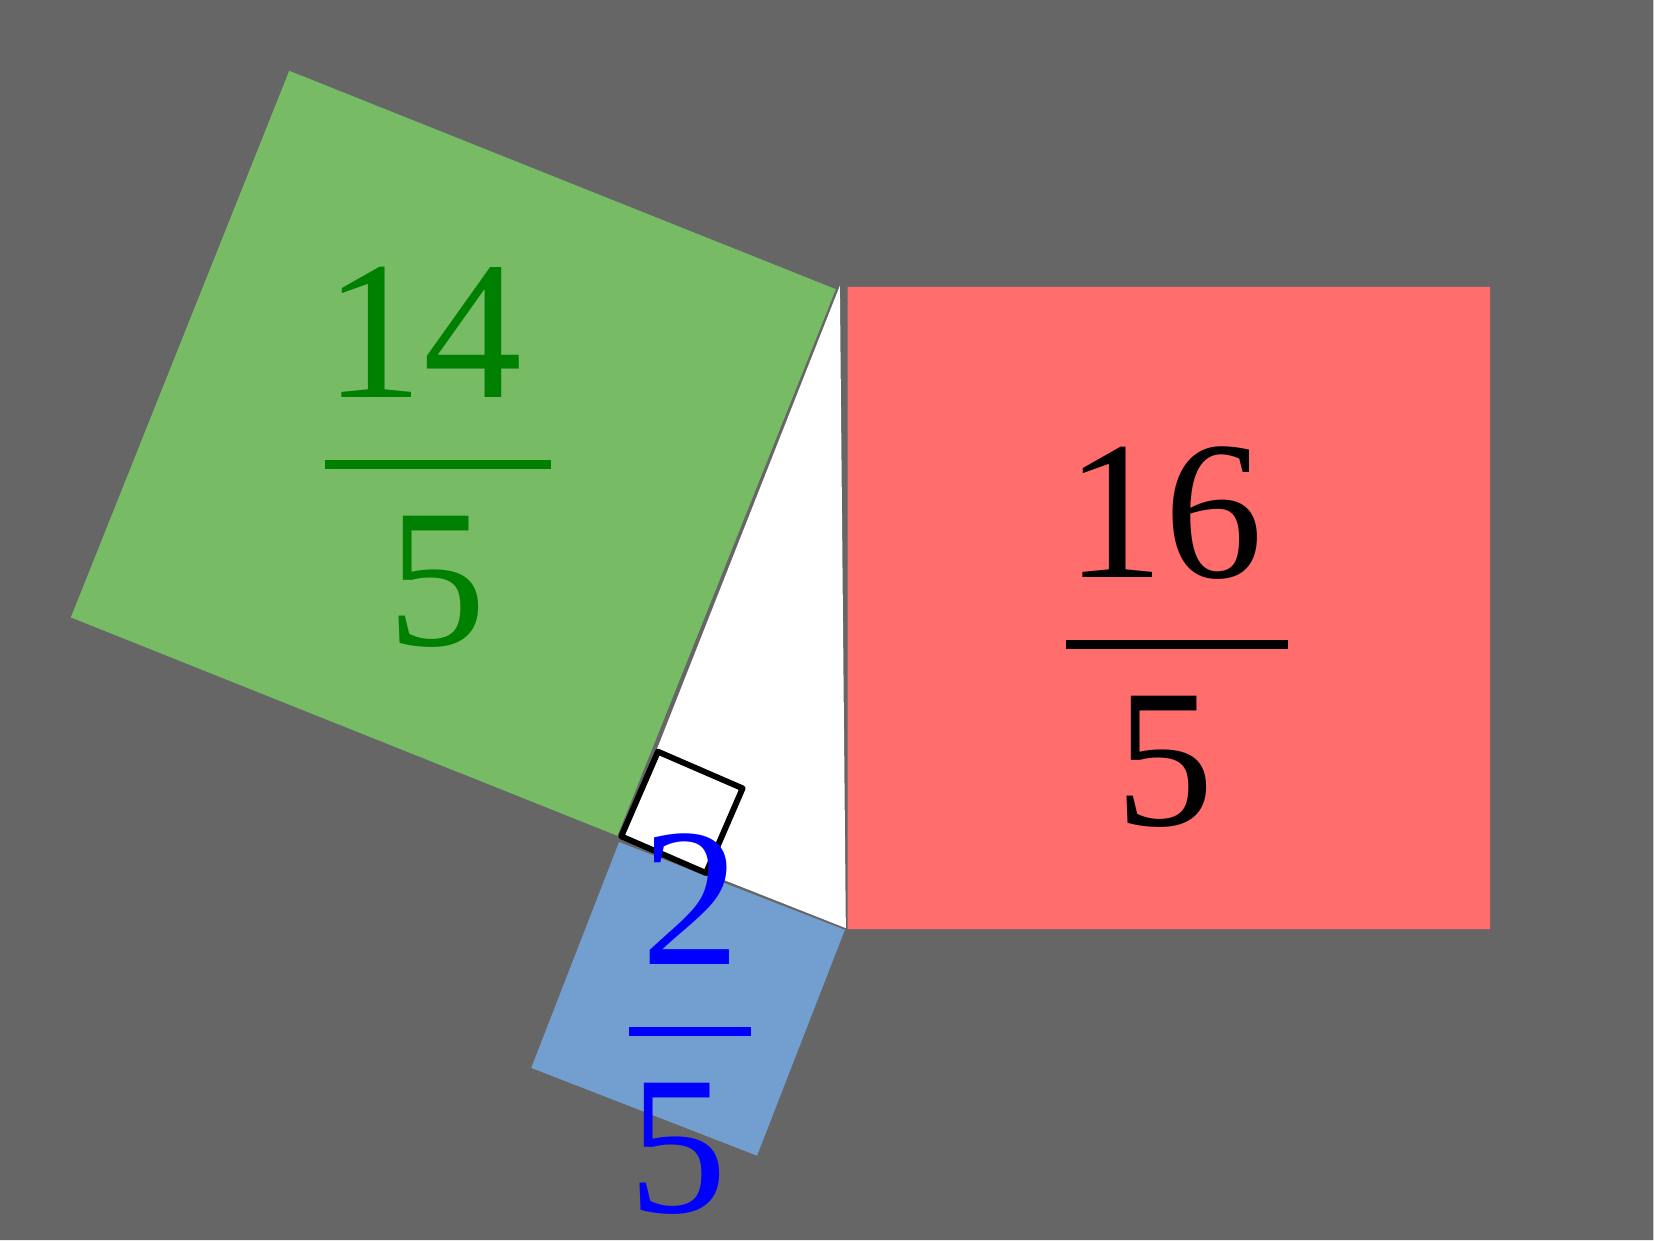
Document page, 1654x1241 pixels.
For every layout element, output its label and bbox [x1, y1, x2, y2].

chart [263, 224, 603, 694]
text_box [645, 757, 738, 791]
chart [566, 791, 804, 1241]
chart [1003, 404, 1340, 875]
text_box [0, 0, 1654, 1241]
